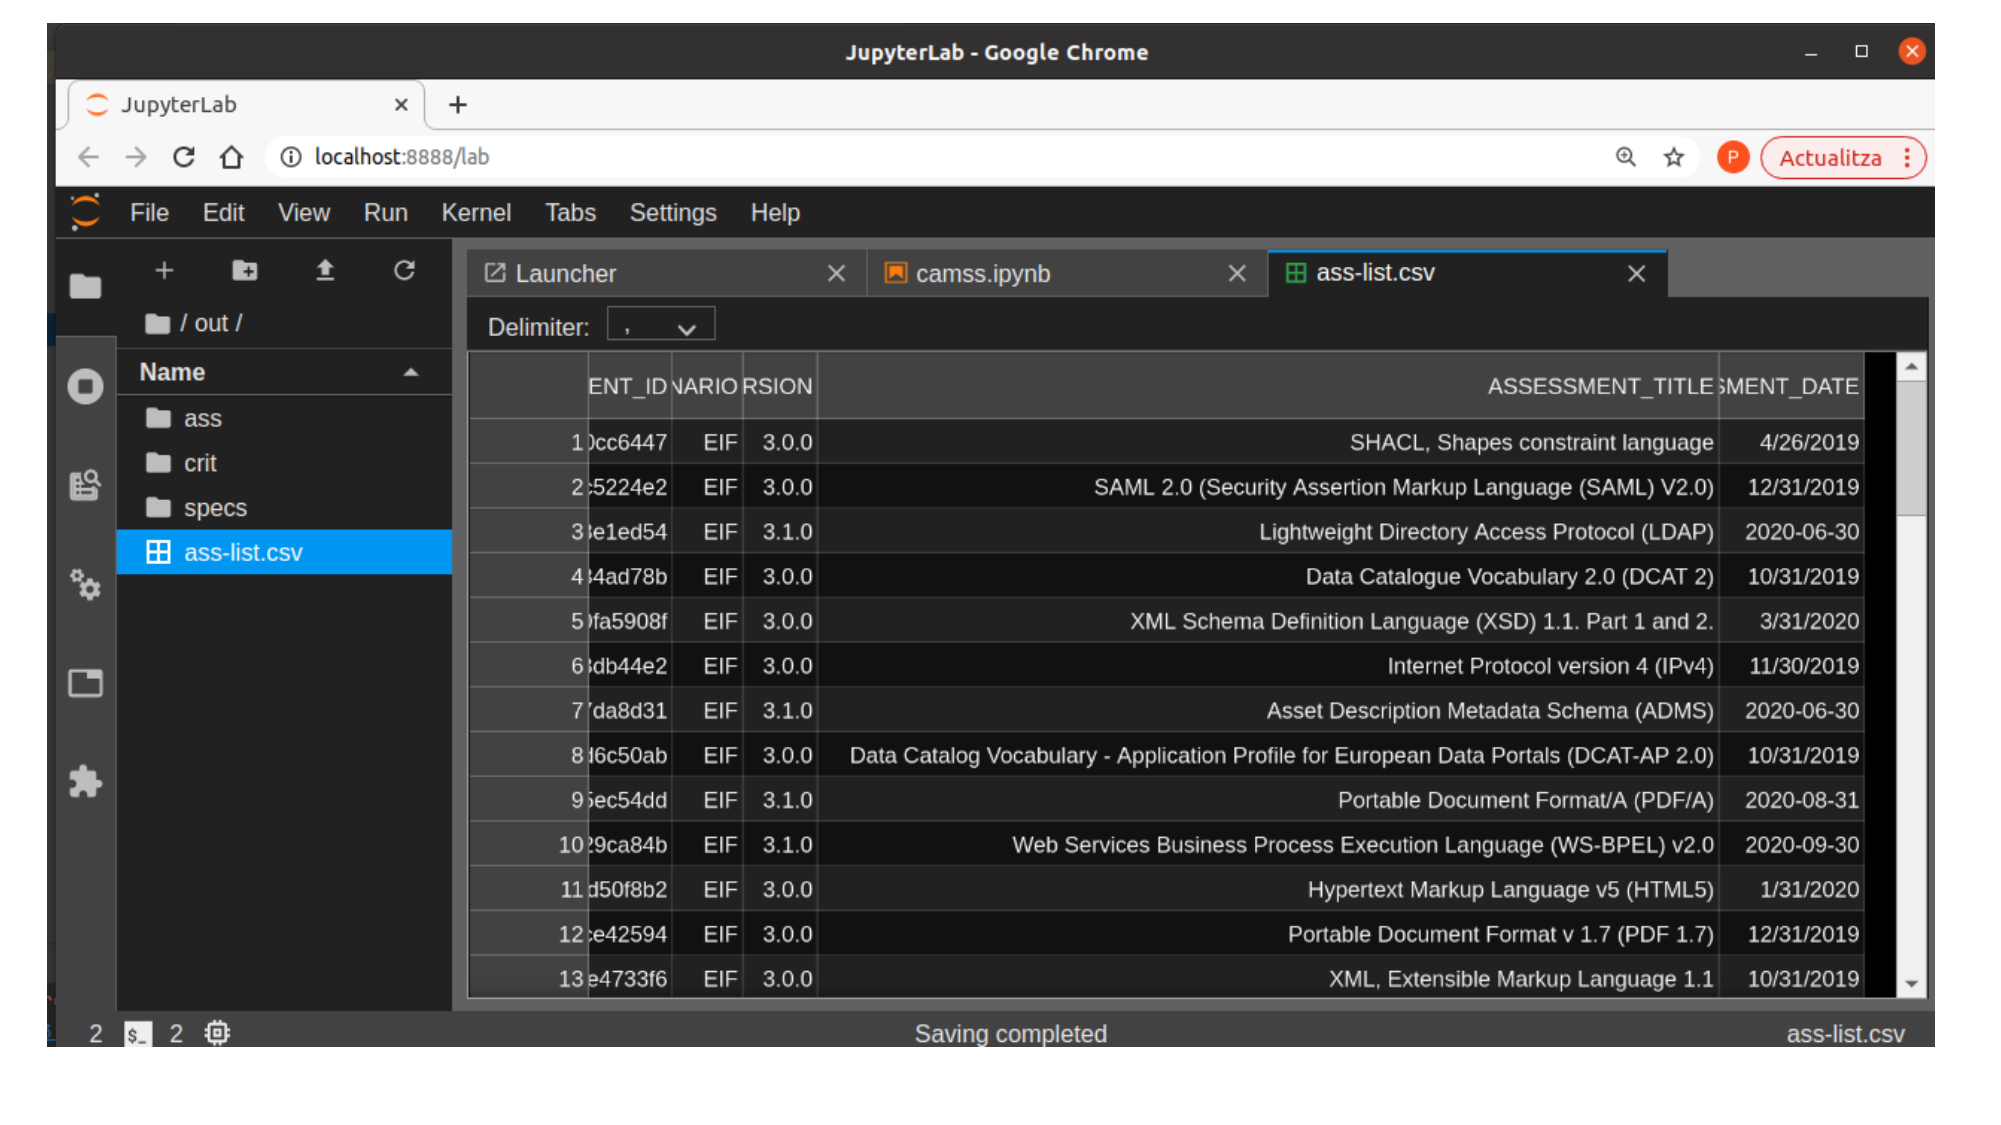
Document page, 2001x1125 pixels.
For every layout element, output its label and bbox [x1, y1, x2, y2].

picture [47, 23, 1935, 1047]
